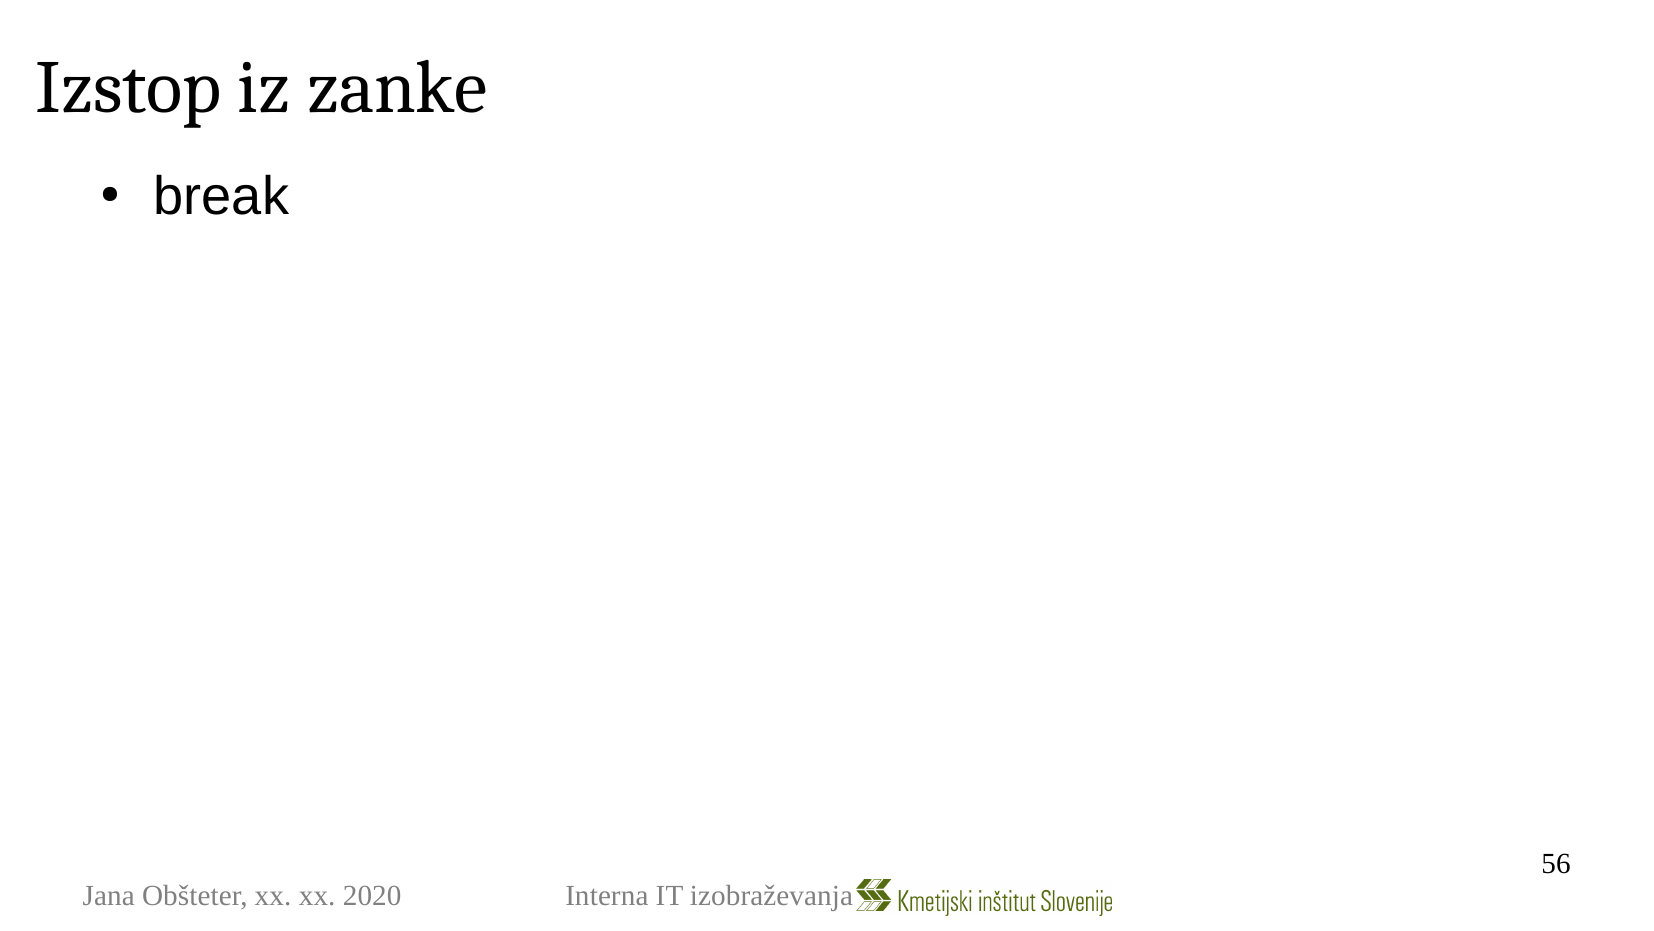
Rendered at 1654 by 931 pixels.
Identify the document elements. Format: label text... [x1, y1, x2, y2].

list break [82, 165, 1642, 827]
picture [856, 879, 1112, 916]
title Izstop iz zanke [35, 21, 1524, 154]
